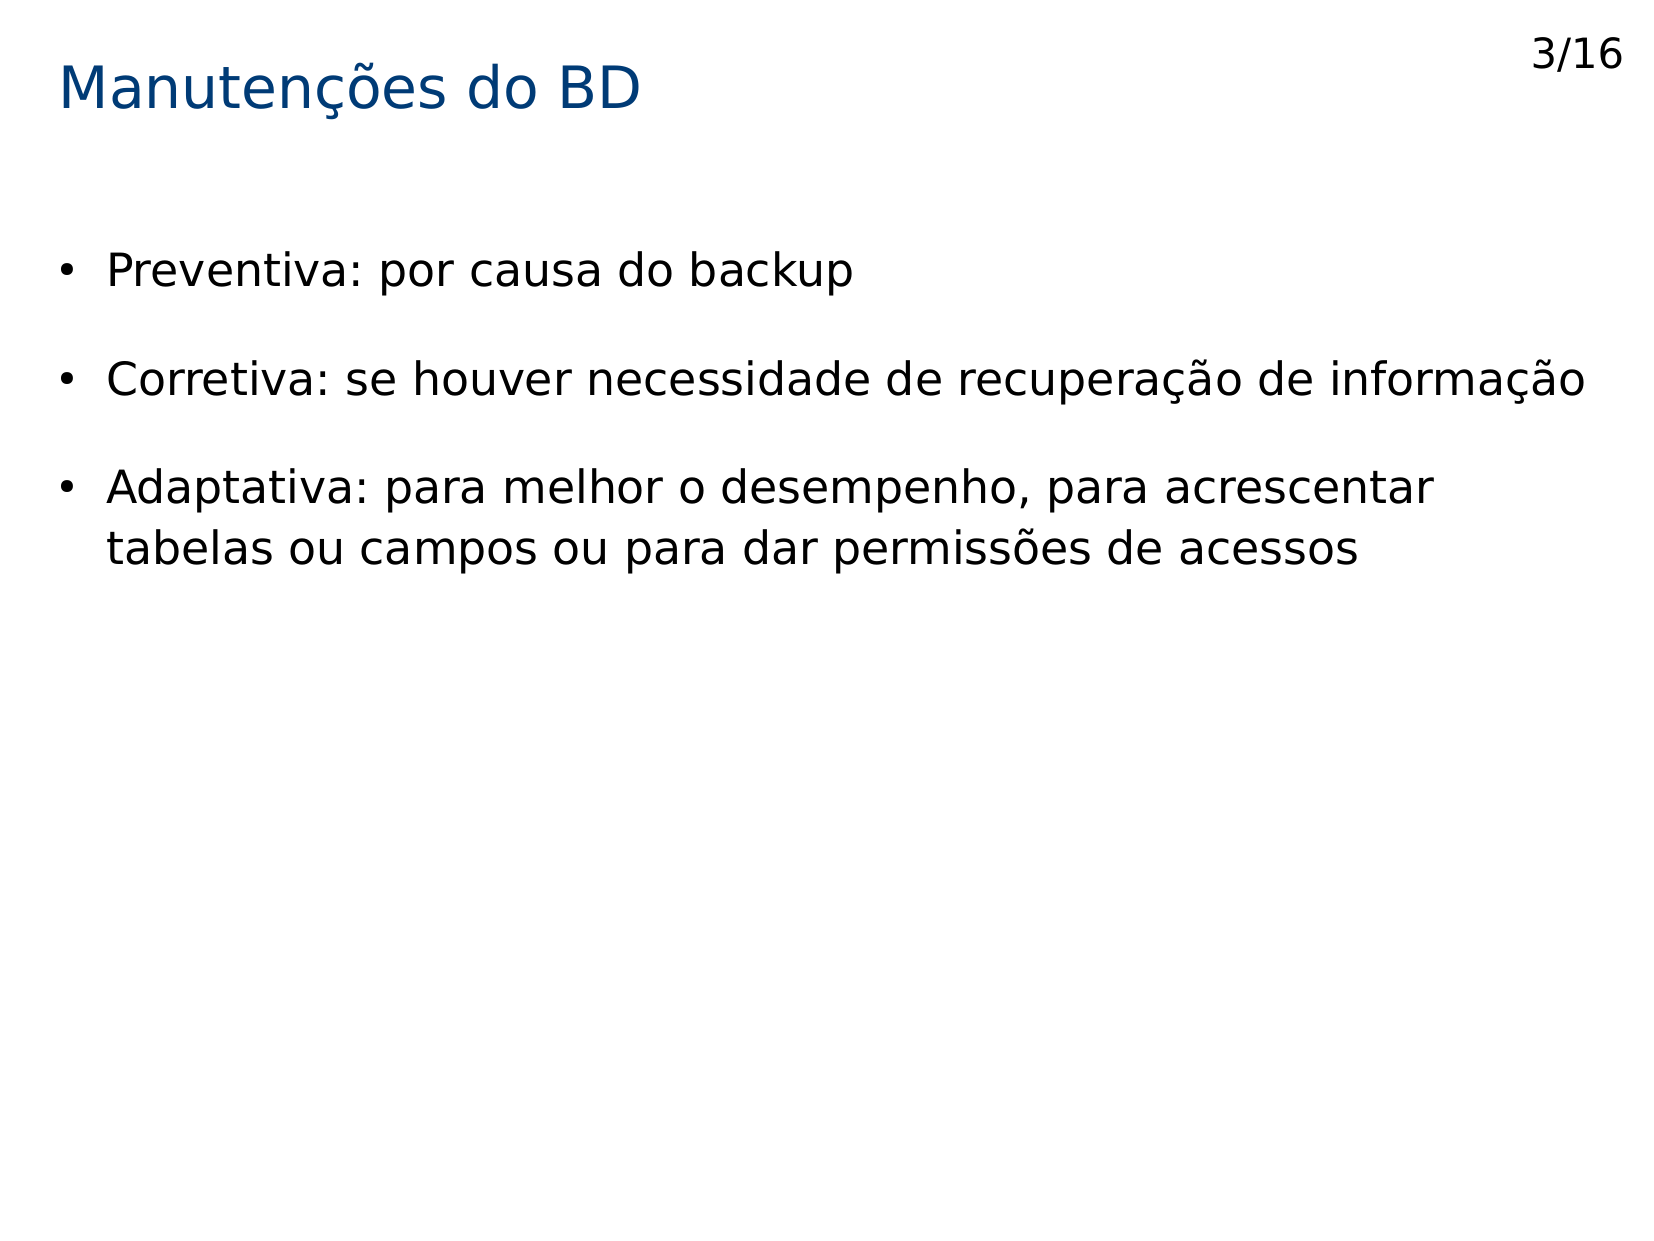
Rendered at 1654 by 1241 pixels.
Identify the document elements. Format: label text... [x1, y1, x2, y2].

title Manutenções do BD [59, 29, 1506, 148]
text_box [59, 236, 1595, 1211]
